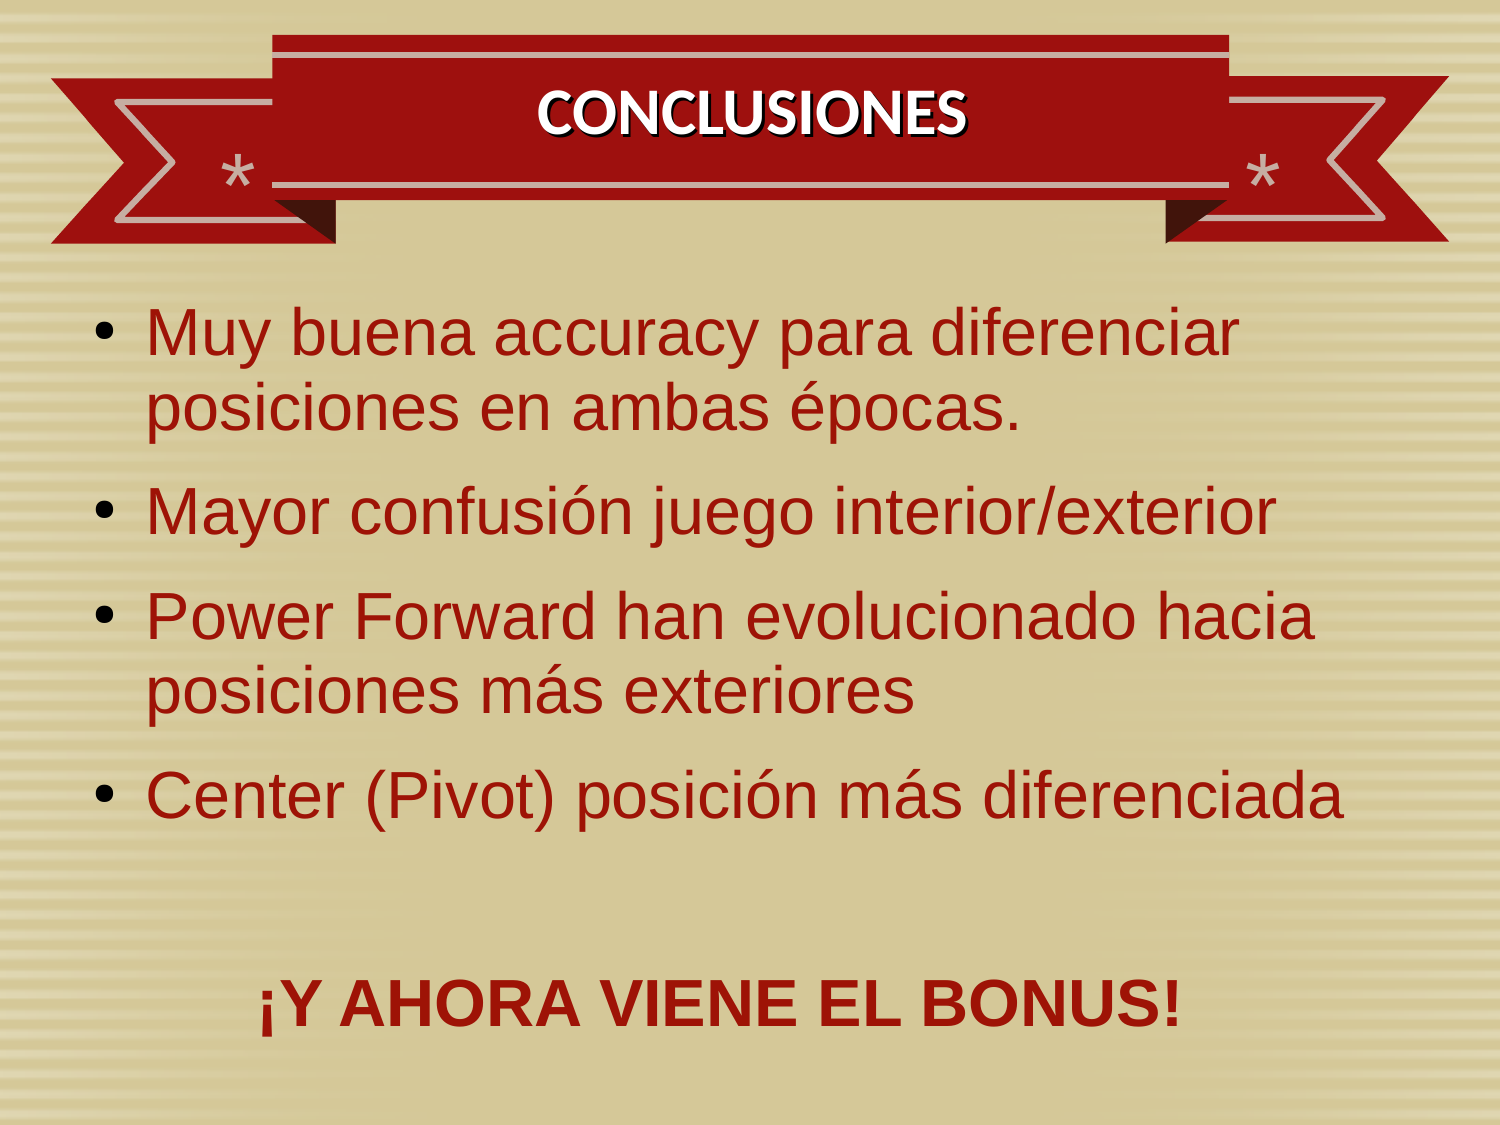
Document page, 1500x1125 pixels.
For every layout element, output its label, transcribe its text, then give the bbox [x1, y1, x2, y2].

title CONCLUSIONES [265, 59, 1241, 178]
list Muy buena accuracy para diferenciar posiciones en ambas épocas. Mayor confusión juego interior/exterior Power Forward han evolucionado hacia posiciones más exteriores Center (Pivot) posición más diferenciada ¡Y AHORA VIENE EL BONUS! [75, 295, 1425, 1042]
picture [0, 0, 1500, 1125]
